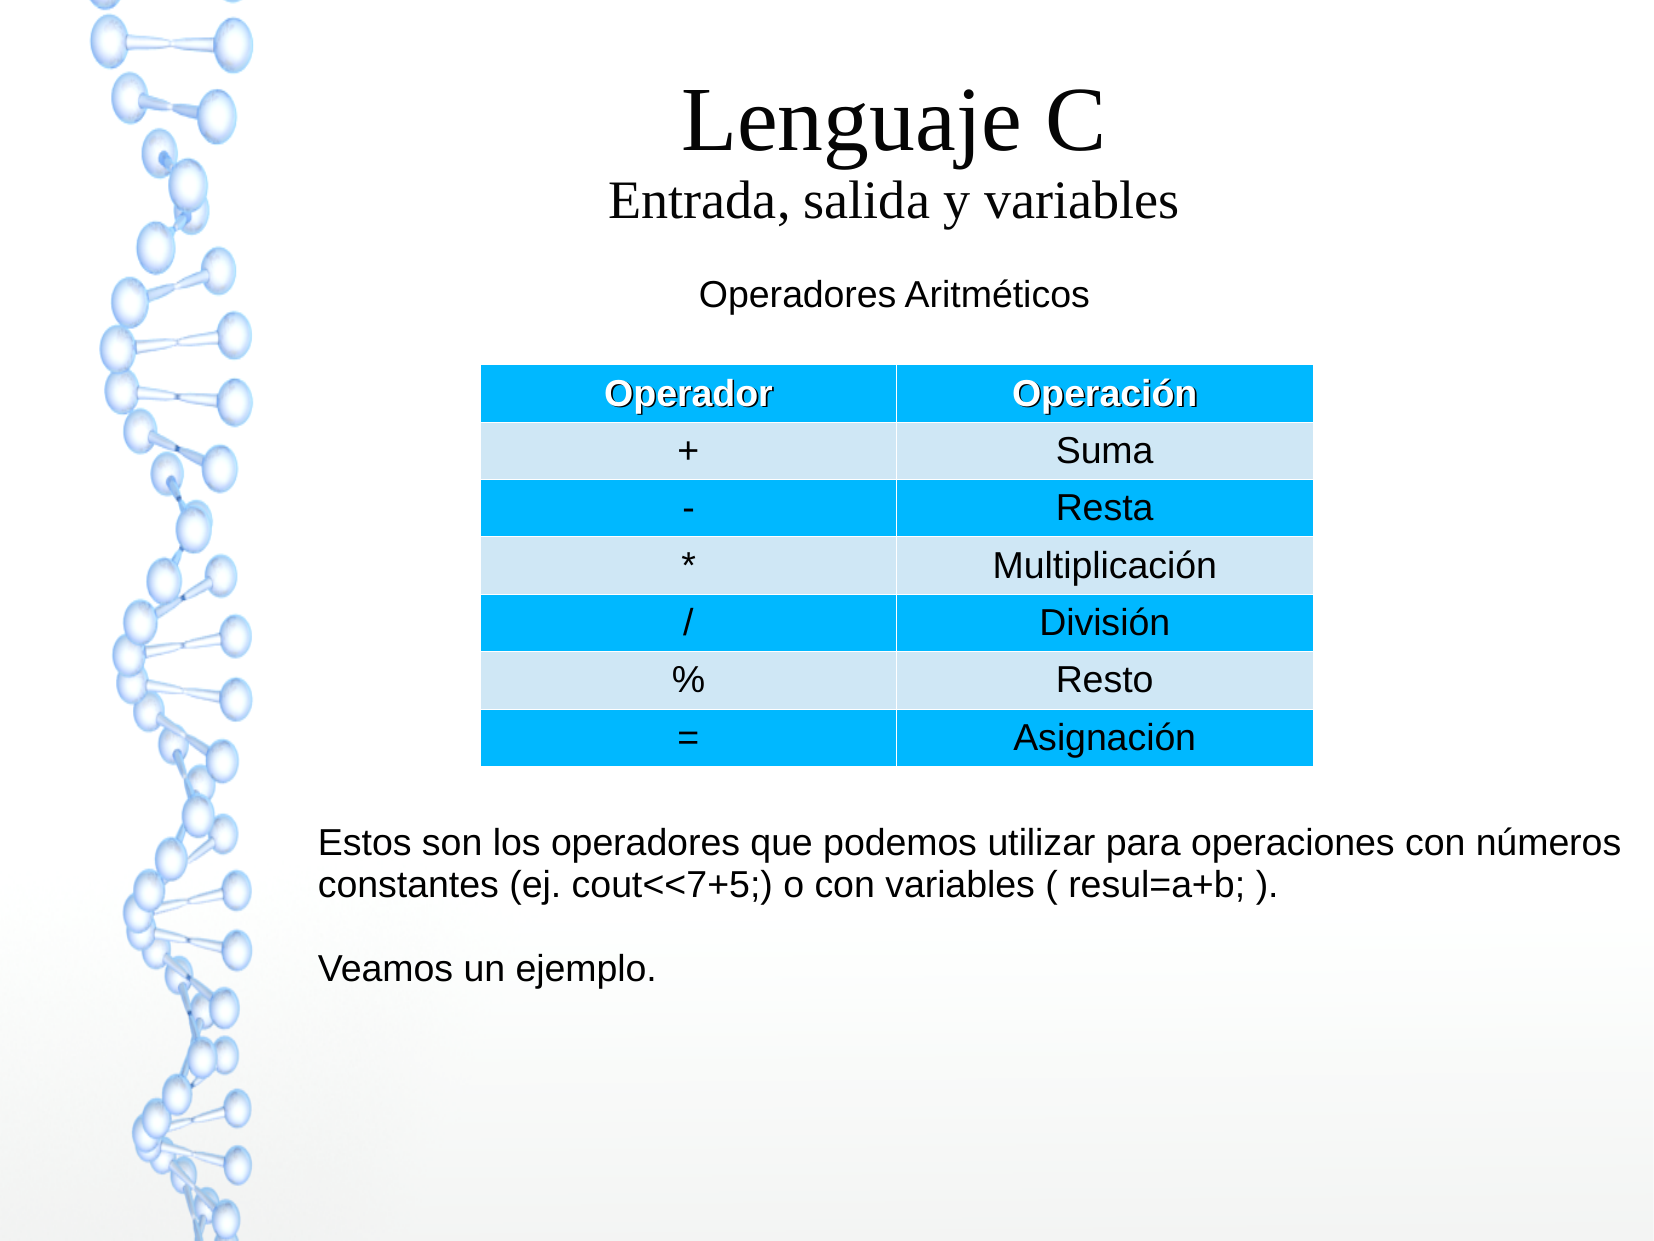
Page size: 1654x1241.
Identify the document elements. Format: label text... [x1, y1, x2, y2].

table_cell Suma [897, 423, 1313, 479]
text_box Operadores Aritméticos [262, 259, 1527, 330]
picture [0, 0, 1654, 1241]
text_box Estos son los operadores que podemos utilizar para operaciones con números constantes (ej. cout<<7+5;) o con variables ( resul=a+b; ). Veamos un ejemplo. [303, 870, 1568, 940]
table_cell Resta [897, 480, 1313, 536]
table_cell - [481, 480, 896, 536]
title Lenguaje C Entrada, salida y variables [230, 47, 1559, 252]
table_cell Multiplicación [897, 537, 1313, 594]
table_cell + [481, 423, 896, 479]
table_header Operación [897, 365, 1313, 422]
table_cell / [481, 595, 896, 651]
table_cell Resto [897, 652, 1313, 709]
table_cell = [481, 710, 896, 766]
table_cell * [481, 537, 896, 594]
table_header Operador [481, 365, 896, 422]
table_cell % [481, 652, 896, 709]
table_cell Asignación [897, 710, 1313, 766]
table_cell División [897, 595, 1313, 651]
